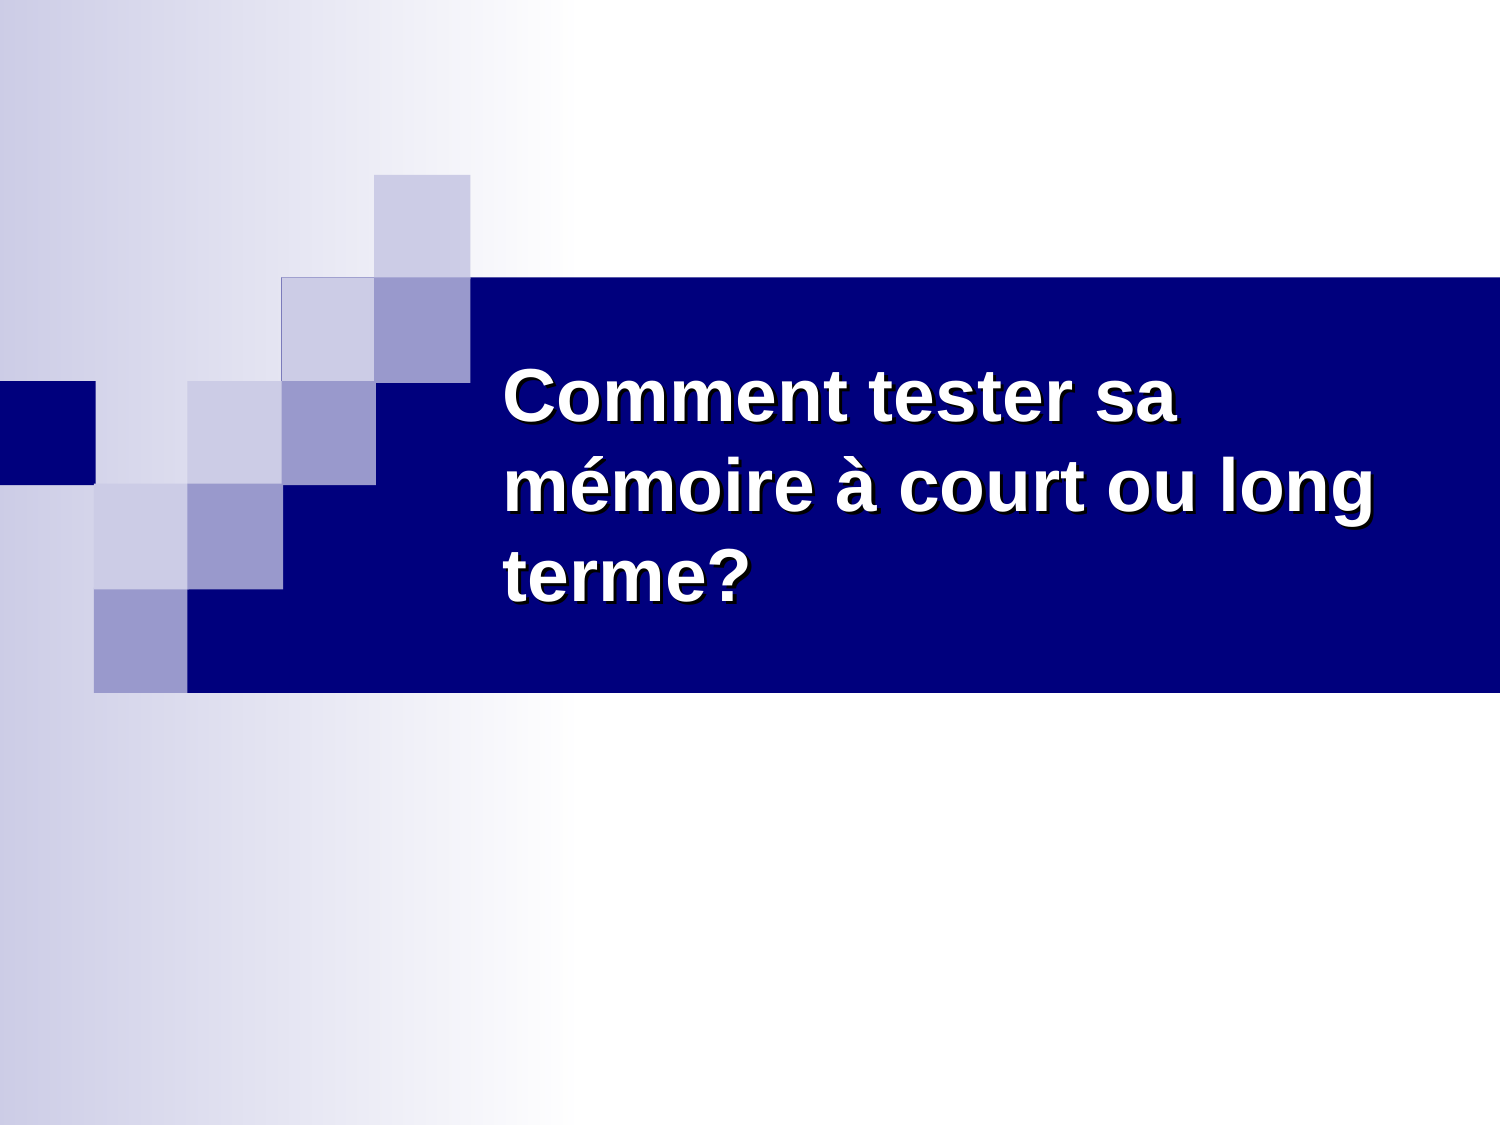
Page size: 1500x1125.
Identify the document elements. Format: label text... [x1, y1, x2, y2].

title Comment tester sa mémoire à court ou long terme? [487, 299, 1476, 663]
